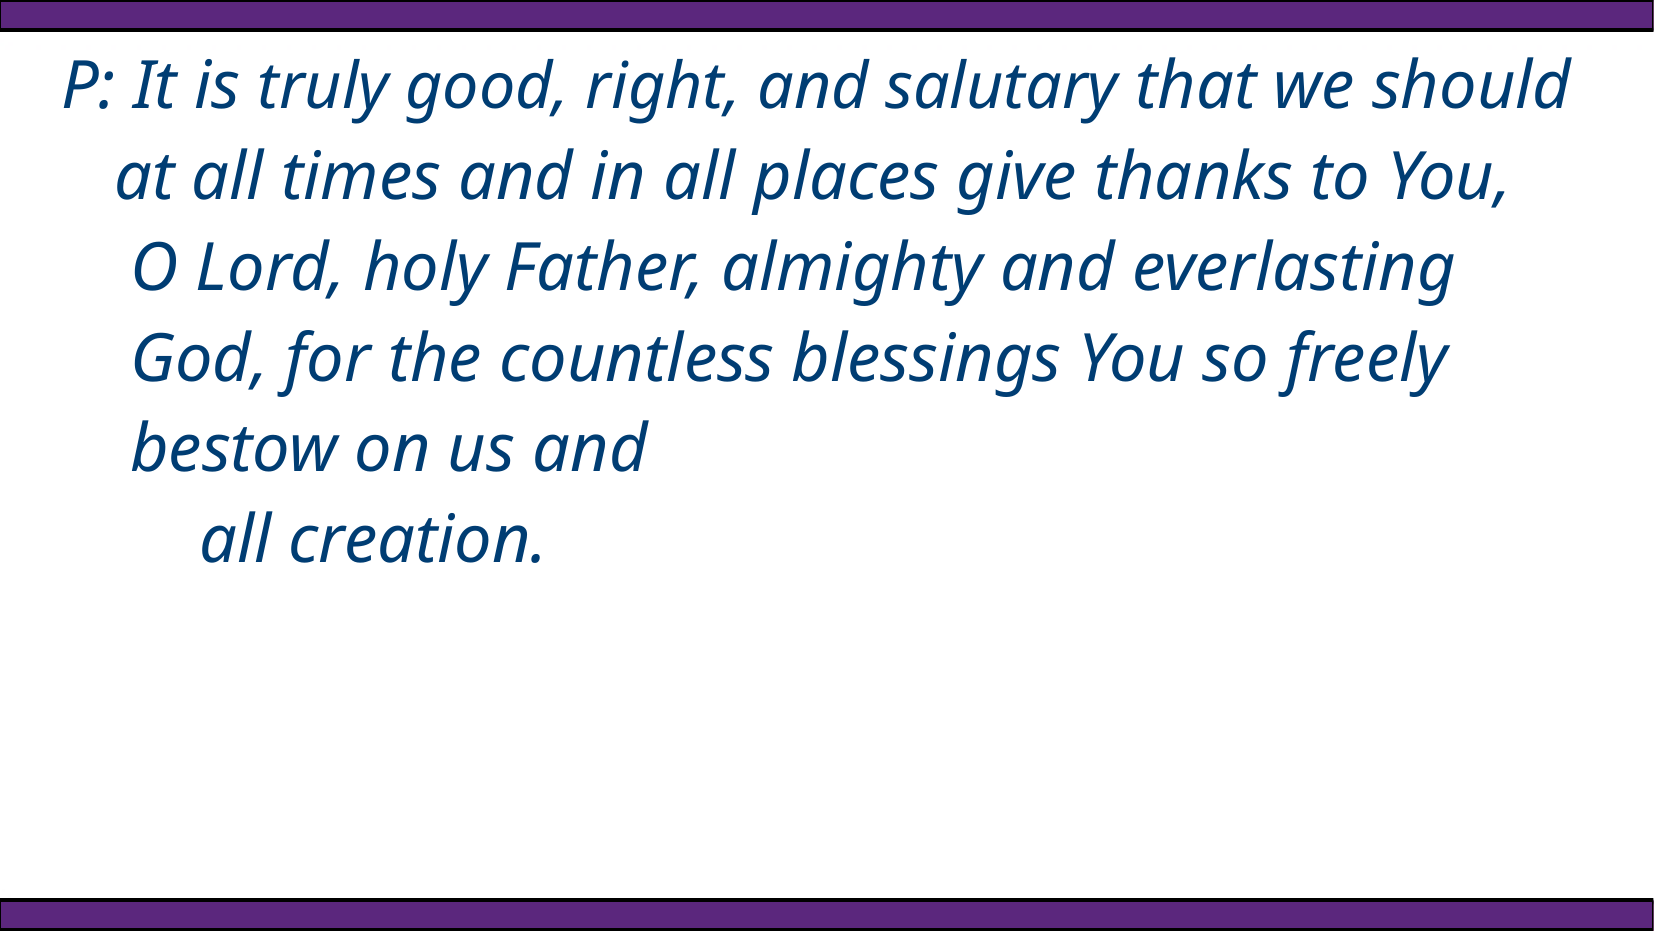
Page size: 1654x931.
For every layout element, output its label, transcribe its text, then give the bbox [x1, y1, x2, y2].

text_box P: It is truly good, right, and salutary that we should at all times and in all places give thanks to You, O Lord, holy Father, almighty and everlasting God, for the countless blessings You so freely bestow on us and all creation. [45, 30, 1606, 578]
text_box [0, 900, 1654, 931]
text_box [0, 0, 1654, 31]
picture [0, 31, 1654, 900]
